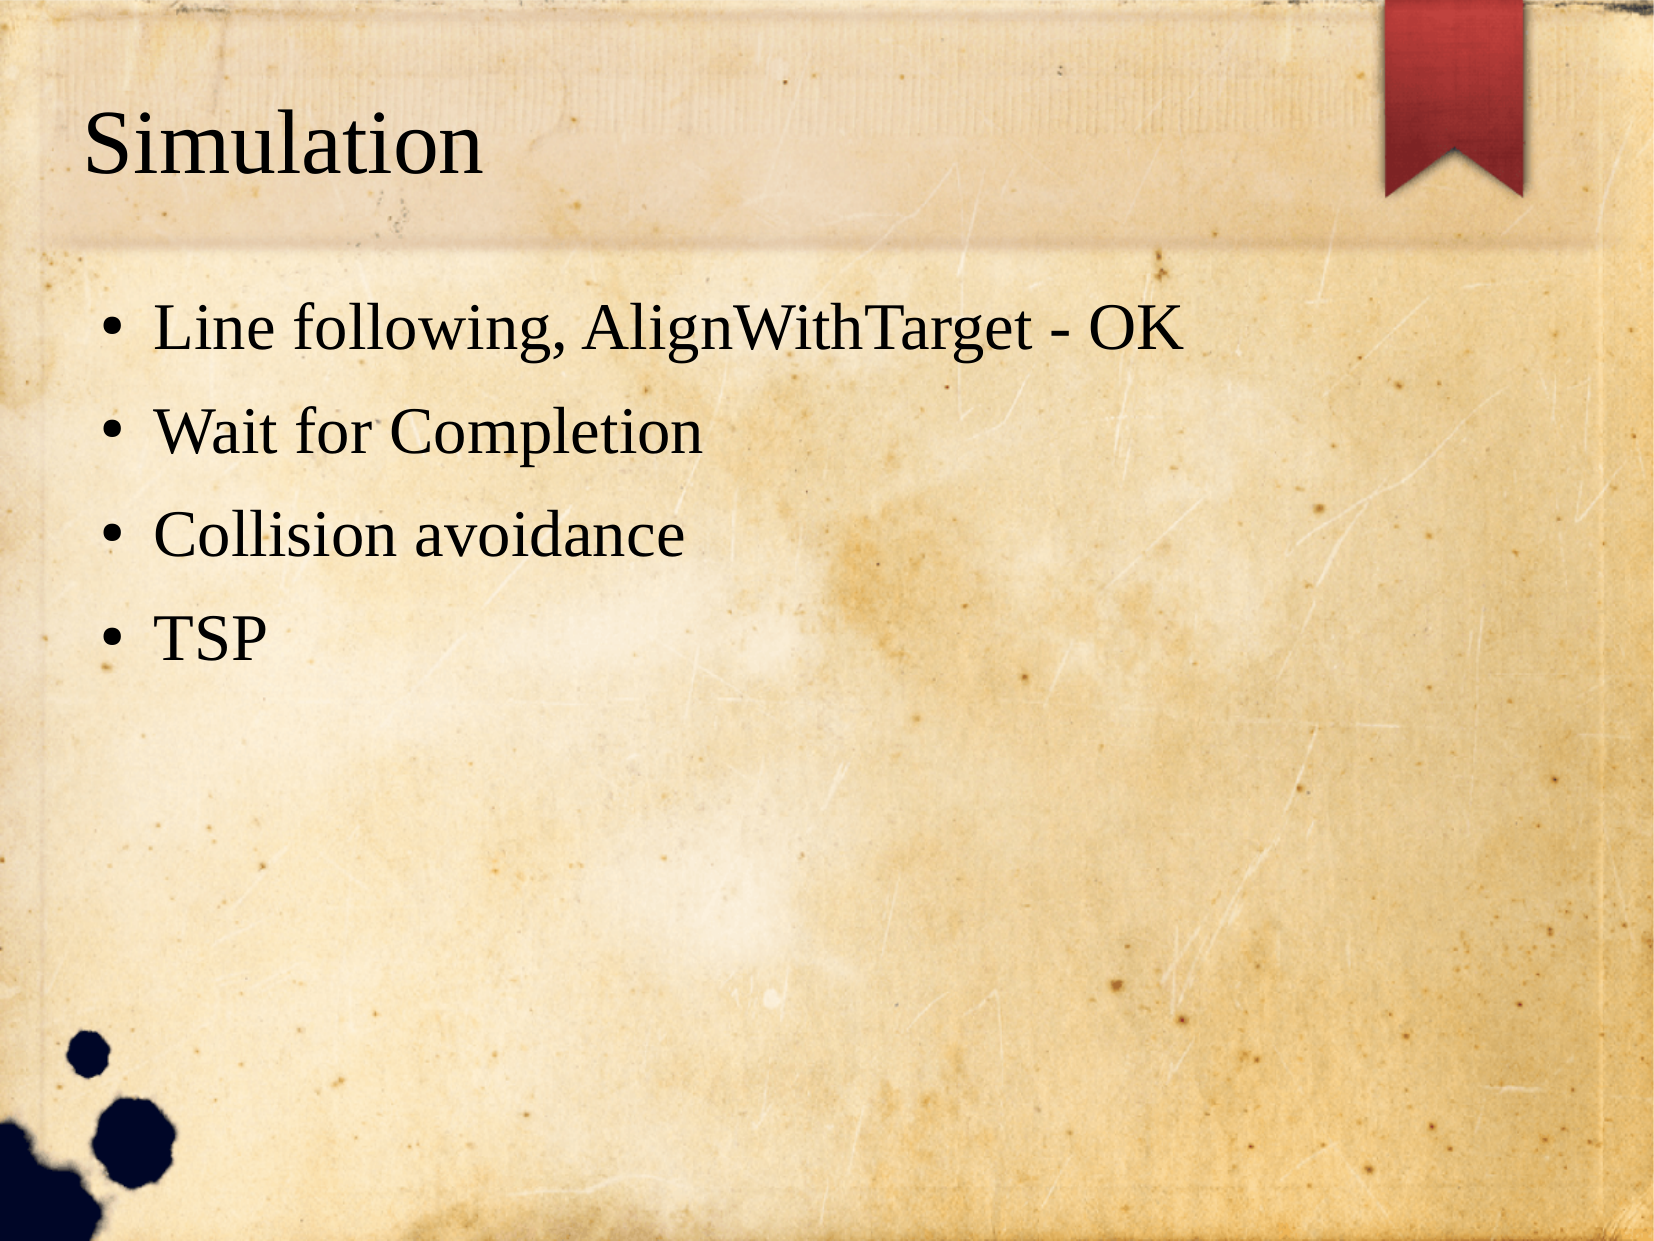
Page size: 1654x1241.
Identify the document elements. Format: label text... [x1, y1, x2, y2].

list Line following, AlignWithTarget - OK Wait for Completion Collision avoidance TSP [82, 290, 1538, 1010]
title Simulation [82, 49, 1347, 237]
picture [0, 0, 1654, 1241]
